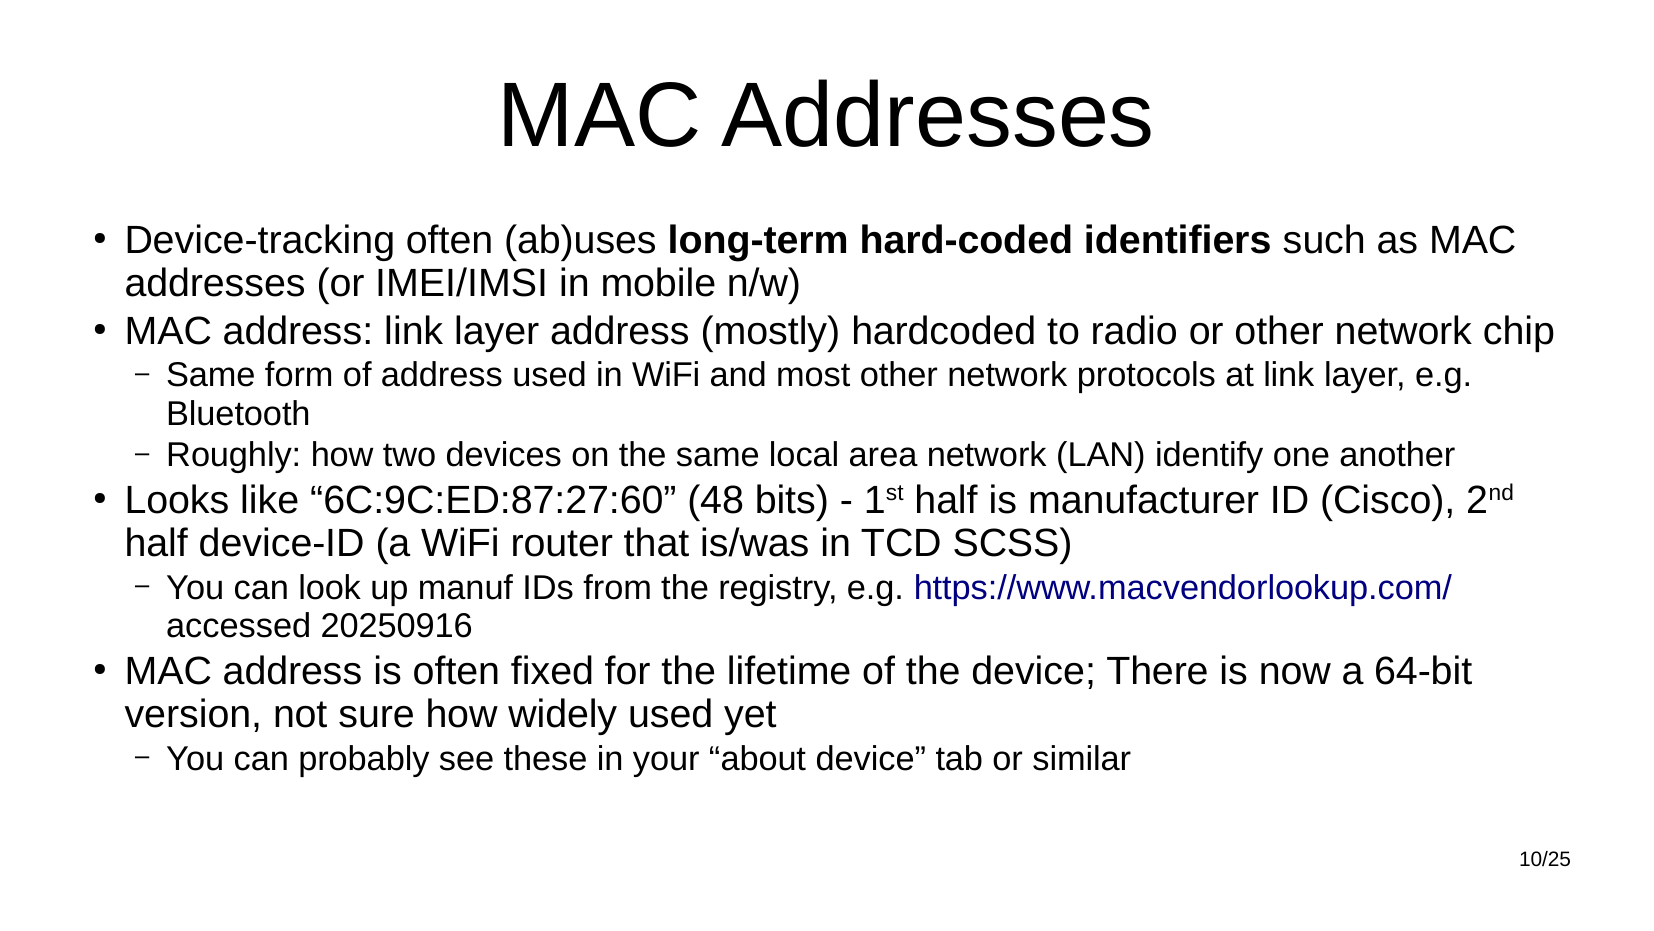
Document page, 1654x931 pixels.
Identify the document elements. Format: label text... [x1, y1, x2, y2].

title MAC Addresses [82, 37, 1571, 193]
list Device-tracking often (ab)uses long-term hard-coded identifiers such as MAC addresses (or IMEI/IMSI in mobile n/w) MAC address: link layer address (mostly) hardcoded to radio or other network chip Same form of address used in WiFi and most other network protocols at link layer, e.g. Bluetooth Roughly: how two devices on the same local area network (LAN) identify one another Looks like “6C:9C:ED:87:27:60” (48 bits) - 1st half is manufacturer ID (Cisco), 2nd half device-ID (a WiFi router that is/was in TCD SCSS) You can look up manuf IDs from the registry, e.g. https://www.macvendorlookup.com/ accessed 20250916 MAC address is often fixed for the lifetime of the device; There is now a 64-bit version, not sure how widely used yet You can probably see these in your “about device” tab or similar [82, 217, 1571, 815]
